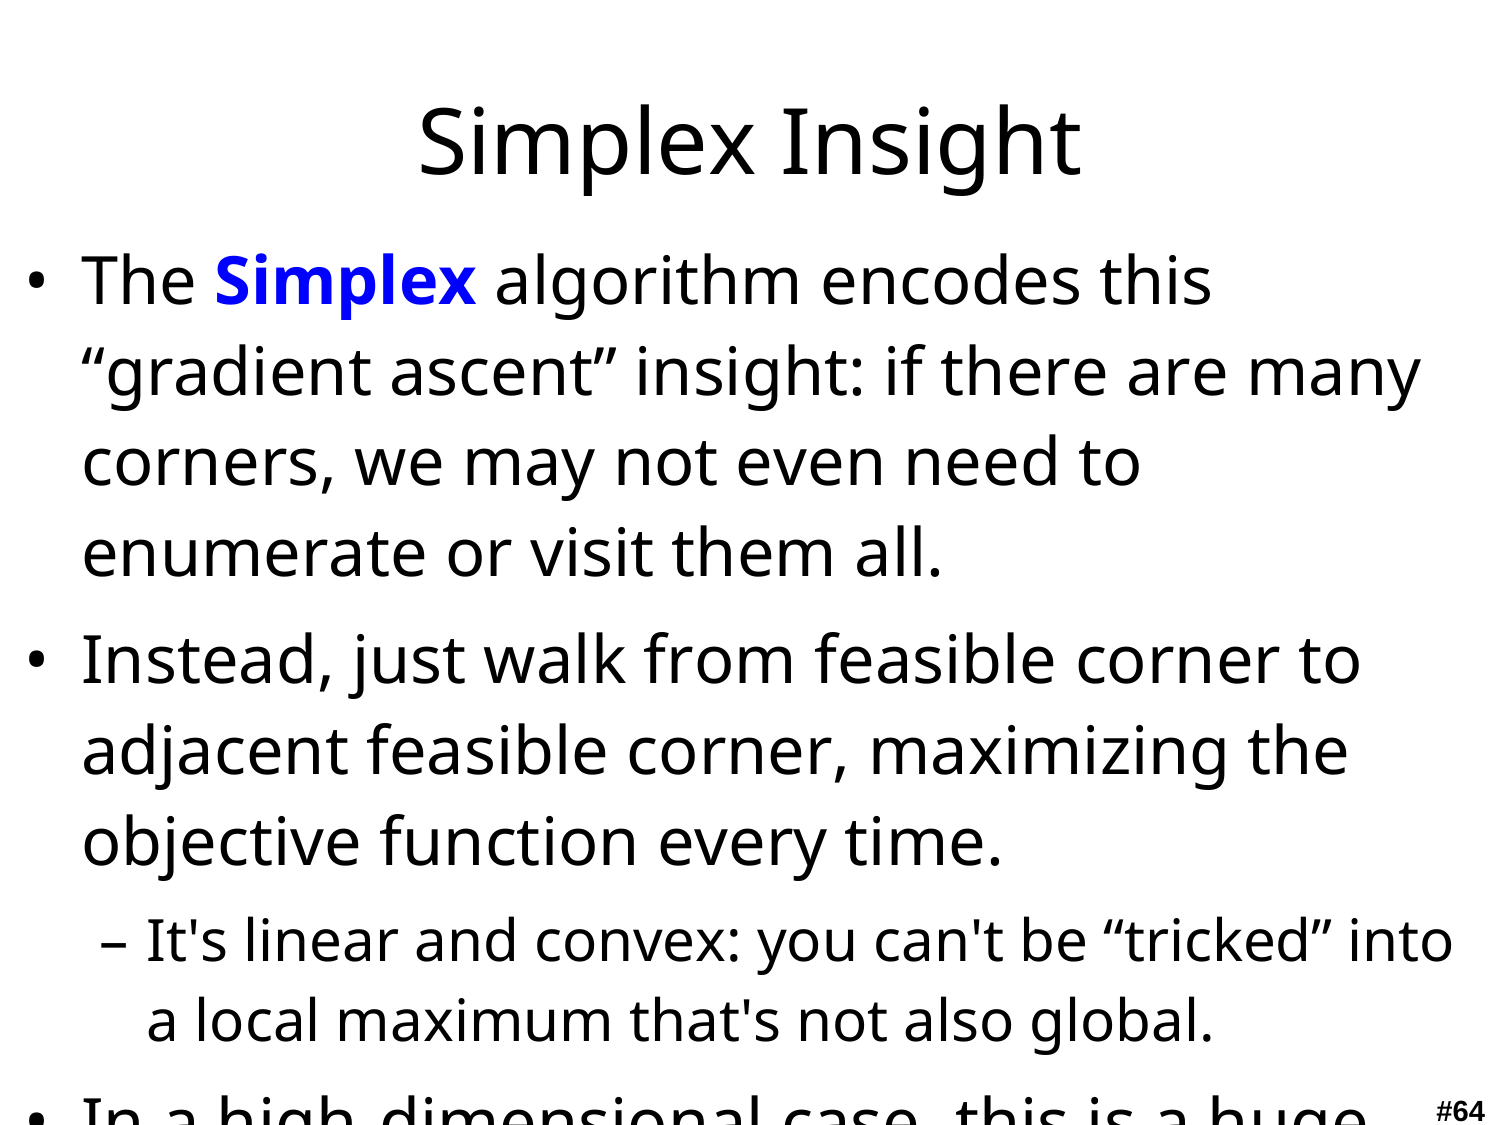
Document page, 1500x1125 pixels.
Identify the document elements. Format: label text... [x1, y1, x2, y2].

list The Simplex algorithm encodes this “gradient ascent” insight: if there are many corners, we may not even need to enumerate or visit them all. Instead, just walk from feasible corner to adjacent feasible corner, maximizing the objective function every time. It's linear and convex: you can't be “tricked” into a local maximum that's not also global. In a high-dimensional case, this is a huge win because there are many corners. [24, 232, 1476, 1115]
title Simplex Insight [24, 45, 1476, 232]
